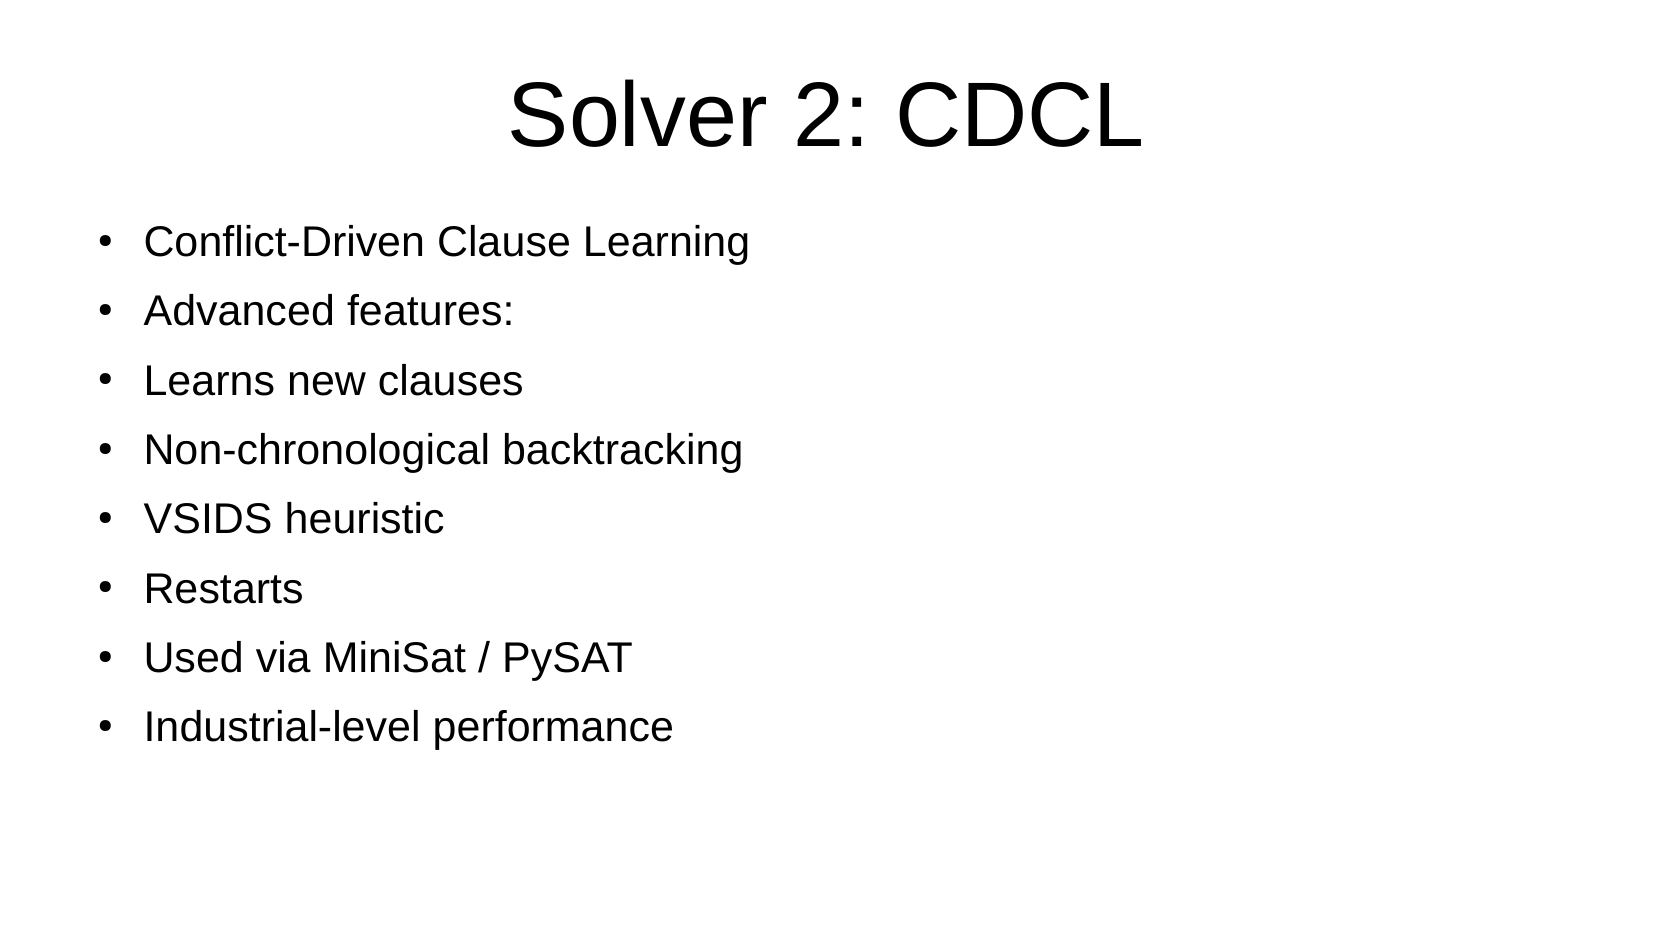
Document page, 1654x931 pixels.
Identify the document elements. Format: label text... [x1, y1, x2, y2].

title Solver 2: CDCL [82, 37, 1571, 193]
list Conflict-Driven Clause Learning Advanced features: Learns new clauses Non-chronological backtracking VSIDS heuristic Restarts Used via MiniSat / PySAT Industrial-level performance [82, 217, 1571, 758]
